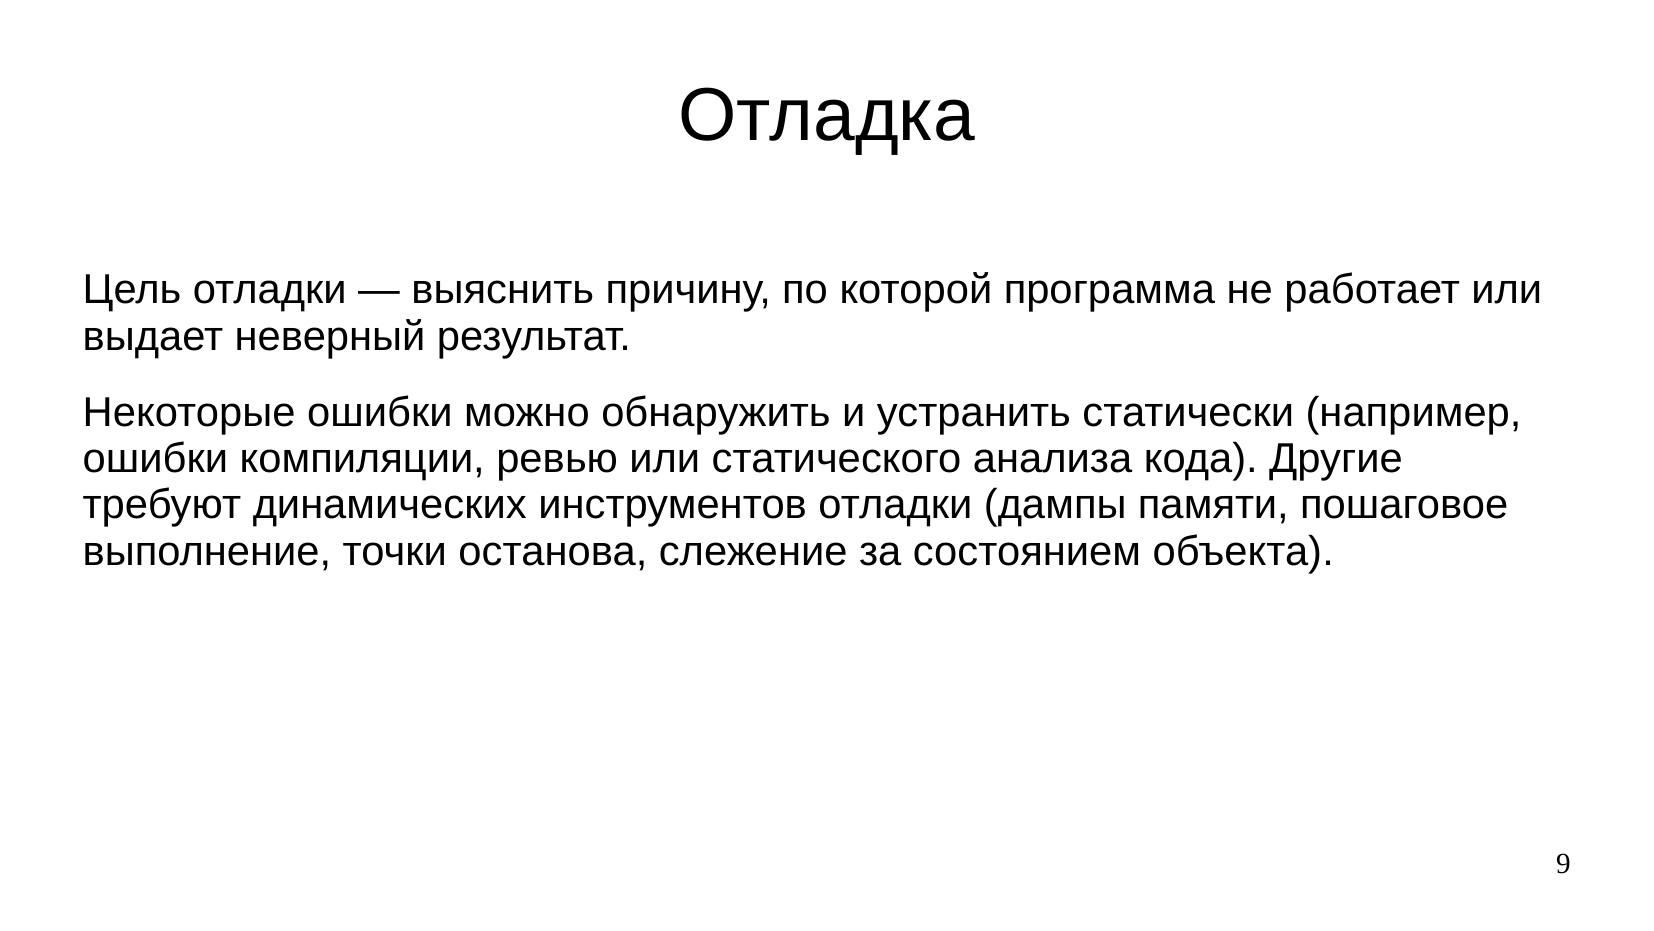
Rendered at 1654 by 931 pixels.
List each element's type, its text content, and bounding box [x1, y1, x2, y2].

list Цель отладки — выяснить причину, по которой программа не работает или выдает неверный результат. Некоторые ошибки можно обнаружить и устранить статически (например, ошибки компиляции, ревью или статического анализа кода). Другие требуют динамических инструментов отладки (дампы памяти, пошаговое выполнение, точки останова, слежение за состоянием объекта). [82, 265, 1571, 758]
title Отладка [82, 37, 1571, 193]
